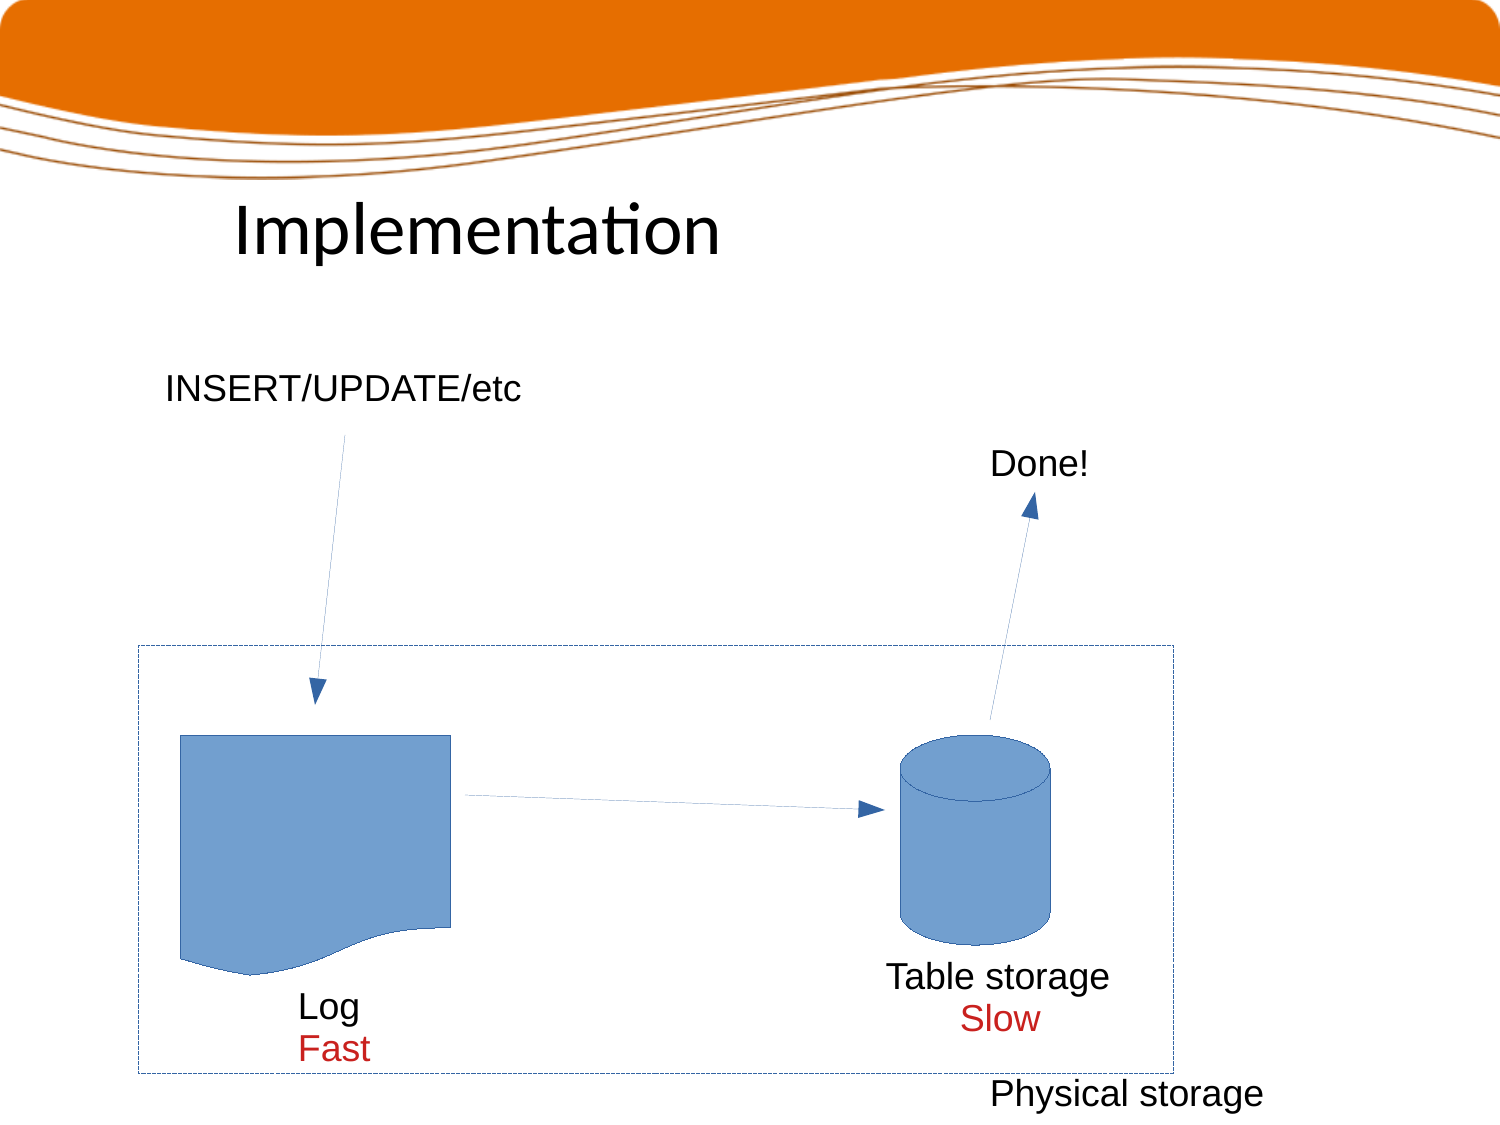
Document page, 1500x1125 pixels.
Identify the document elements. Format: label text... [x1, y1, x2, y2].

text_box Log [283, 978, 376, 1020]
text_box [180, 735, 451, 976]
text_box Fast [283, 1020, 386, 1077]
text_box Physical storage [975, 1065, 1280, 1122]
text_box Slow [945, 990, 1056, 1047]
text_box Table storage [870, 948, 1126, 1006]
picture [0, 0, 1500, 180]
text_box [900, 735, 1051, 946]
text_box INSERT/UPDATE/etc [150, 360, 537, 417]
text_box Done! [975, 435, 1105, 492]
text_box Implementation [218, 172, 1282, 278]
